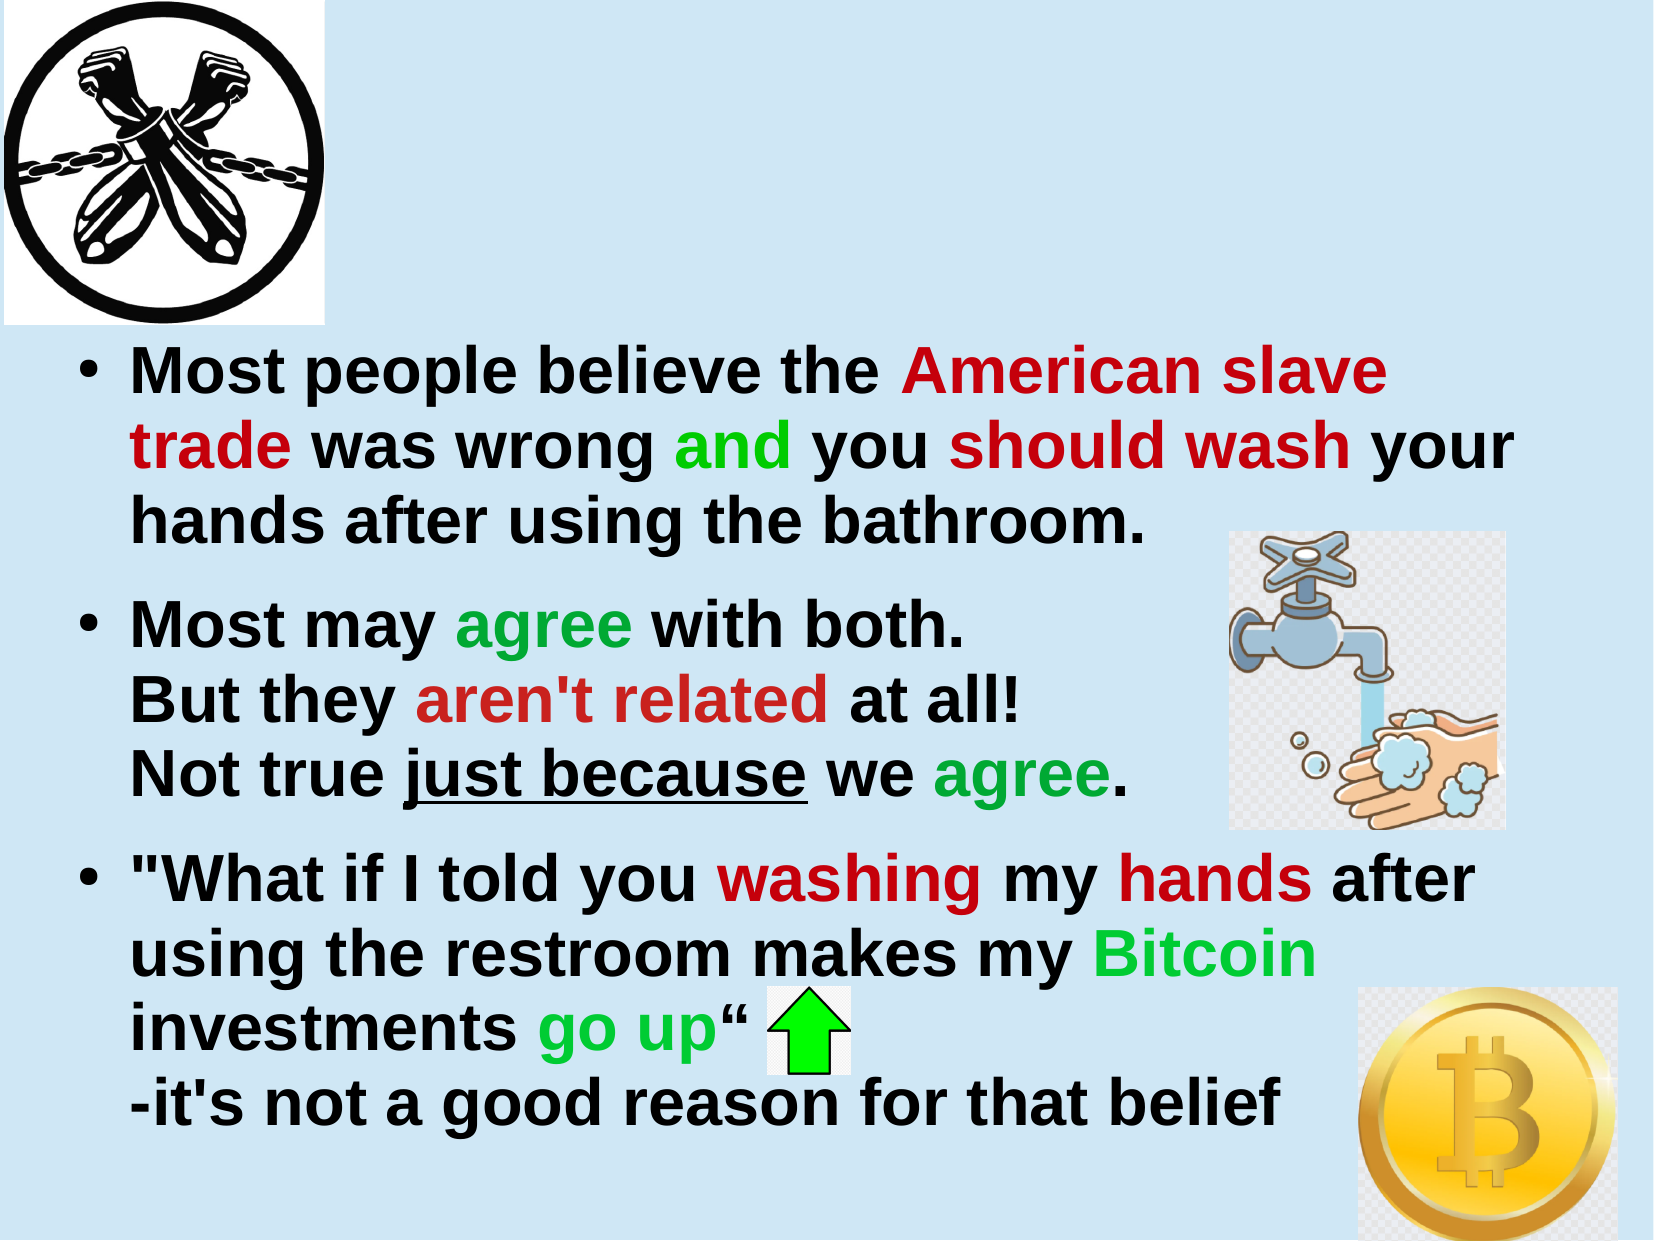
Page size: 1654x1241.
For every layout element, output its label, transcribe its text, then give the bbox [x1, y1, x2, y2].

picture [767, 986, 851, 1075]
picture [1229, 531, 1506, 830]
list Most people believe the American slave trade was wrong and you should wash your hands after using the bathroom. Most may agree with both. But they aren't related at all! Not true just because we agree. "What if I told you washing my hands after using the restroom makes my Bitcoin investments go up“ -it's not a good reason for that belief [59, 333, 1548, 1199]
picture [4, 0, 325, 325]
picture [1358, 987, 1618, 1241]
